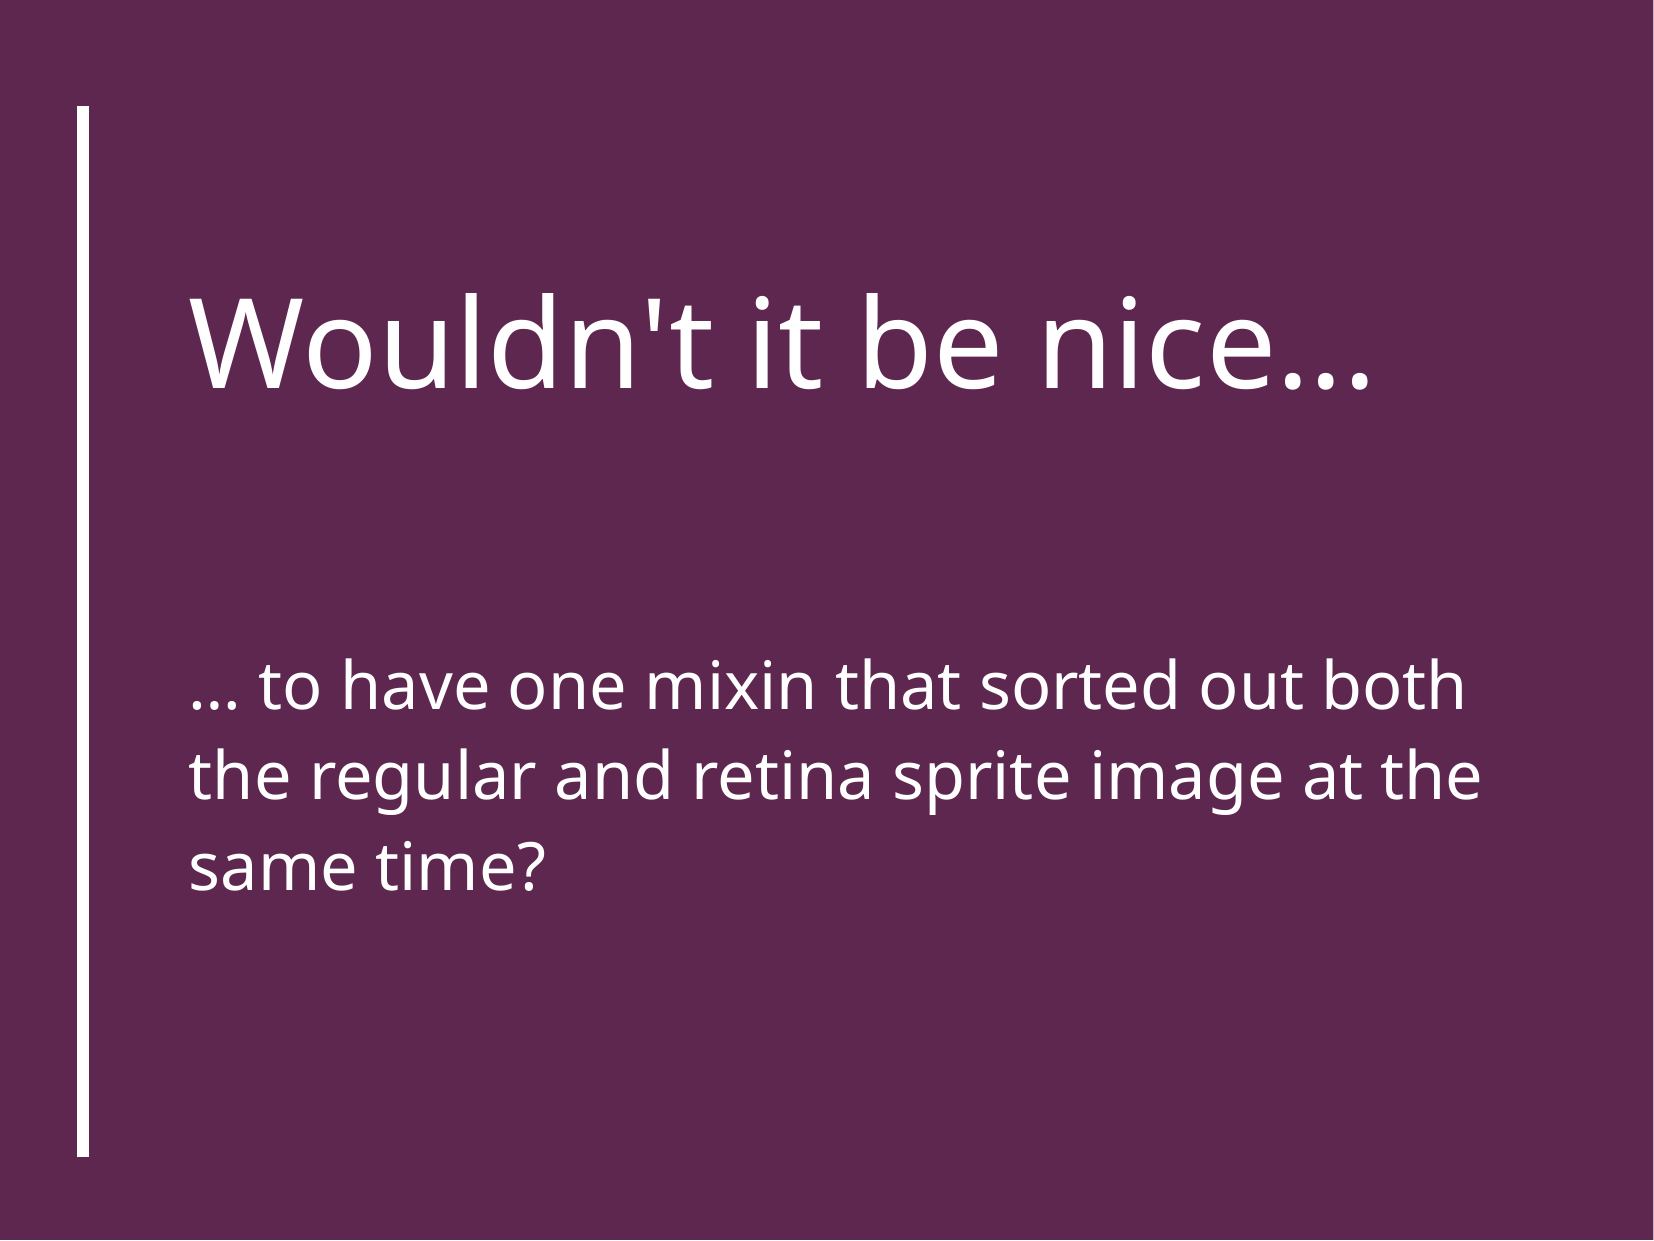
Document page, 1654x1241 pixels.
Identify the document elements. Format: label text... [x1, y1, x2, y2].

list … to have one mixin that sorted out both the regular and retina sprite image at the same time? [188, 637, 1571, 1158]
title Wouldn't it be nice... [188, 236, 1571, 444]
